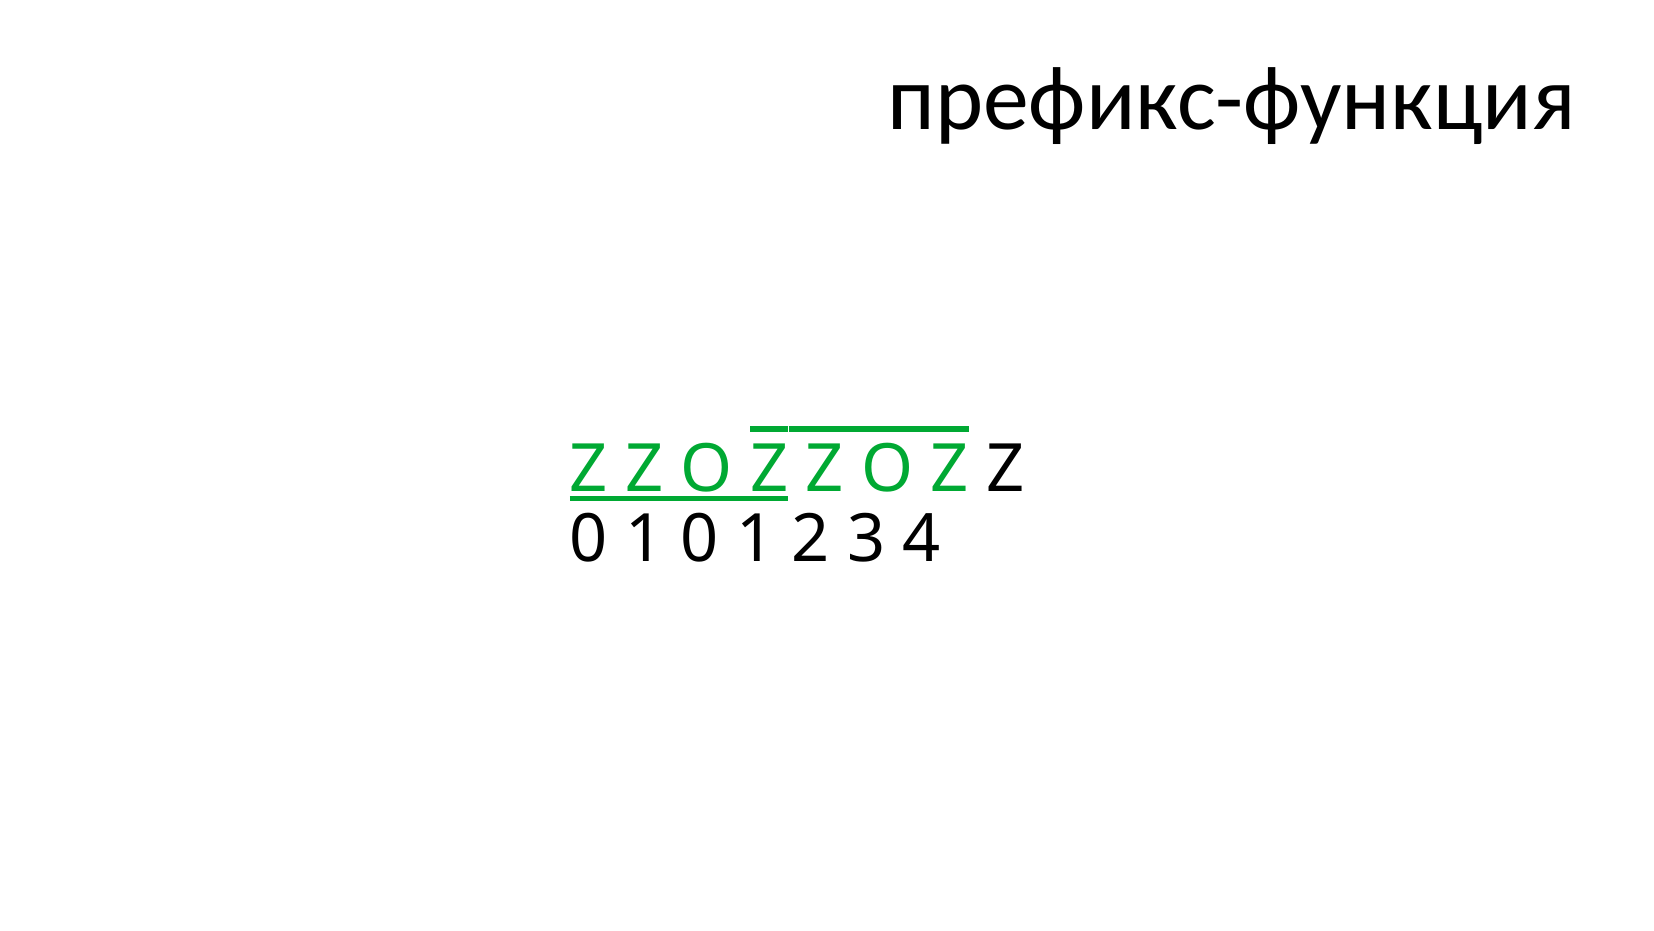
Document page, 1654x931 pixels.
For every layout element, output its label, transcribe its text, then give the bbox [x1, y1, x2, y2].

text_box Z Z O Z Z O Z Z [555, 412, 1086, 511]
text_box 0 1 0 1 2 3 4 [555, 483, 1019, 582]
title префикс-функция [88, 29, 1577, 185]
